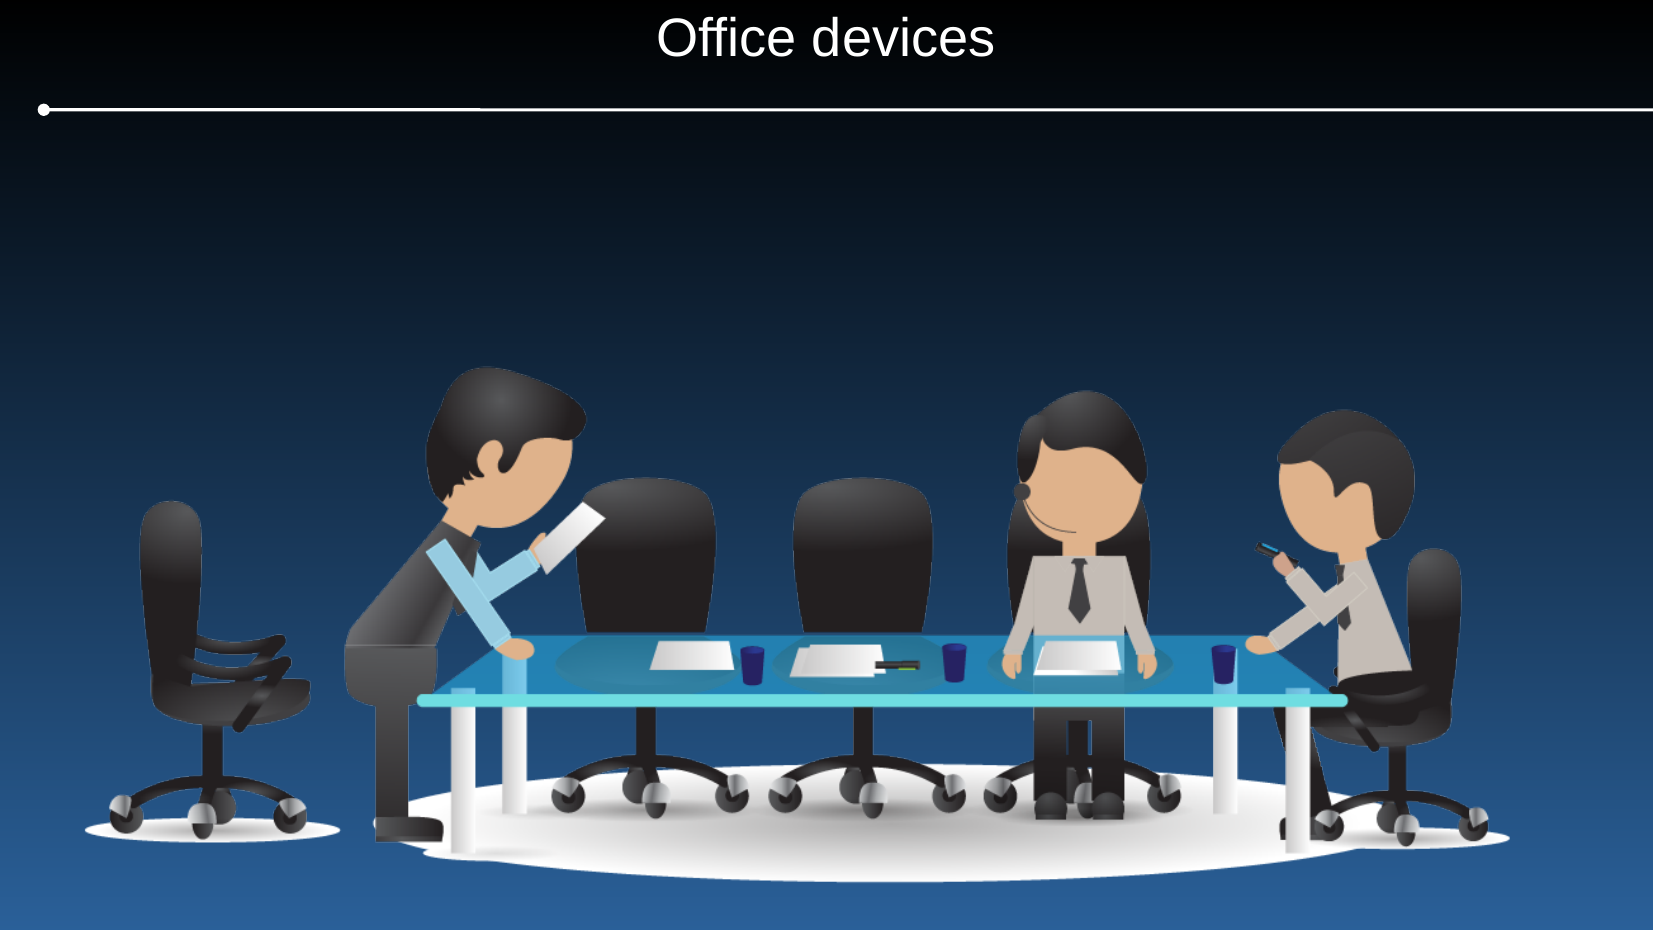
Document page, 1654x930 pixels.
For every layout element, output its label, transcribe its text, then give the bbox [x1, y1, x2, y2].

picture [75, 112, 1539, 930]
text_box Office devices [0, 0, 1653, 76]
